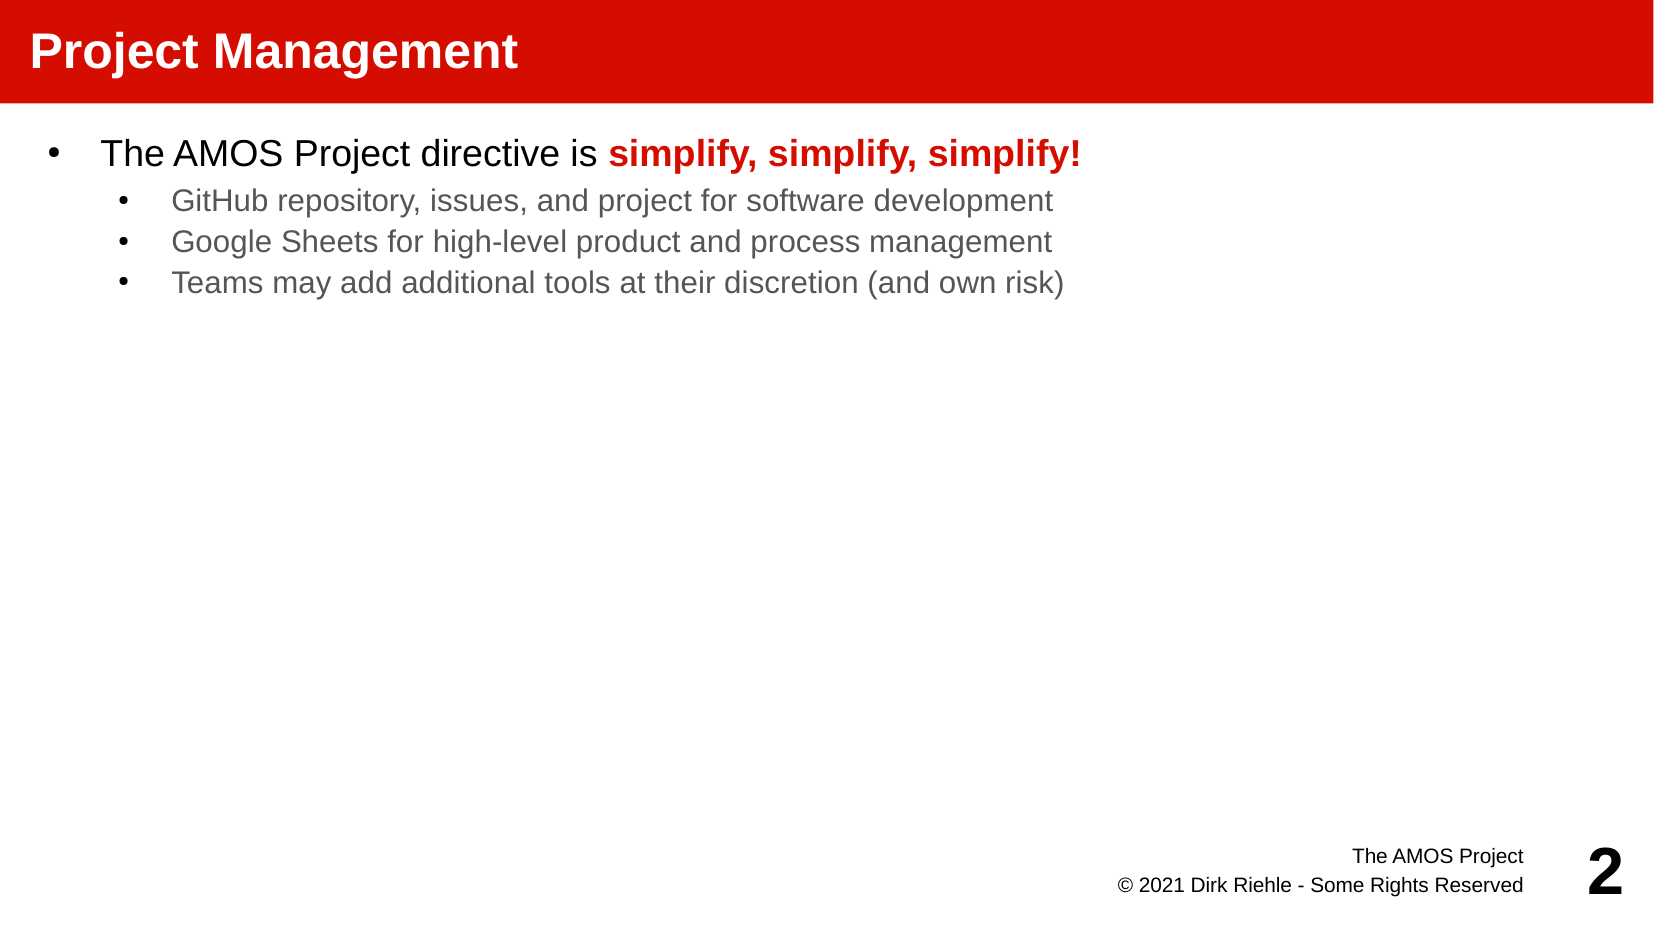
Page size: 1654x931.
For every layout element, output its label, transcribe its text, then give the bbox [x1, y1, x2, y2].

list The AMOS Project directive is simplify, simplify, simplify! GitHub repository, issues, and project for software development Google Sheets for high-level product and process management Teams may add additional tools at their discretion (and own risk) [29, 132, 1625, 813]
title Project Management [0, 0, 1654, 104]
